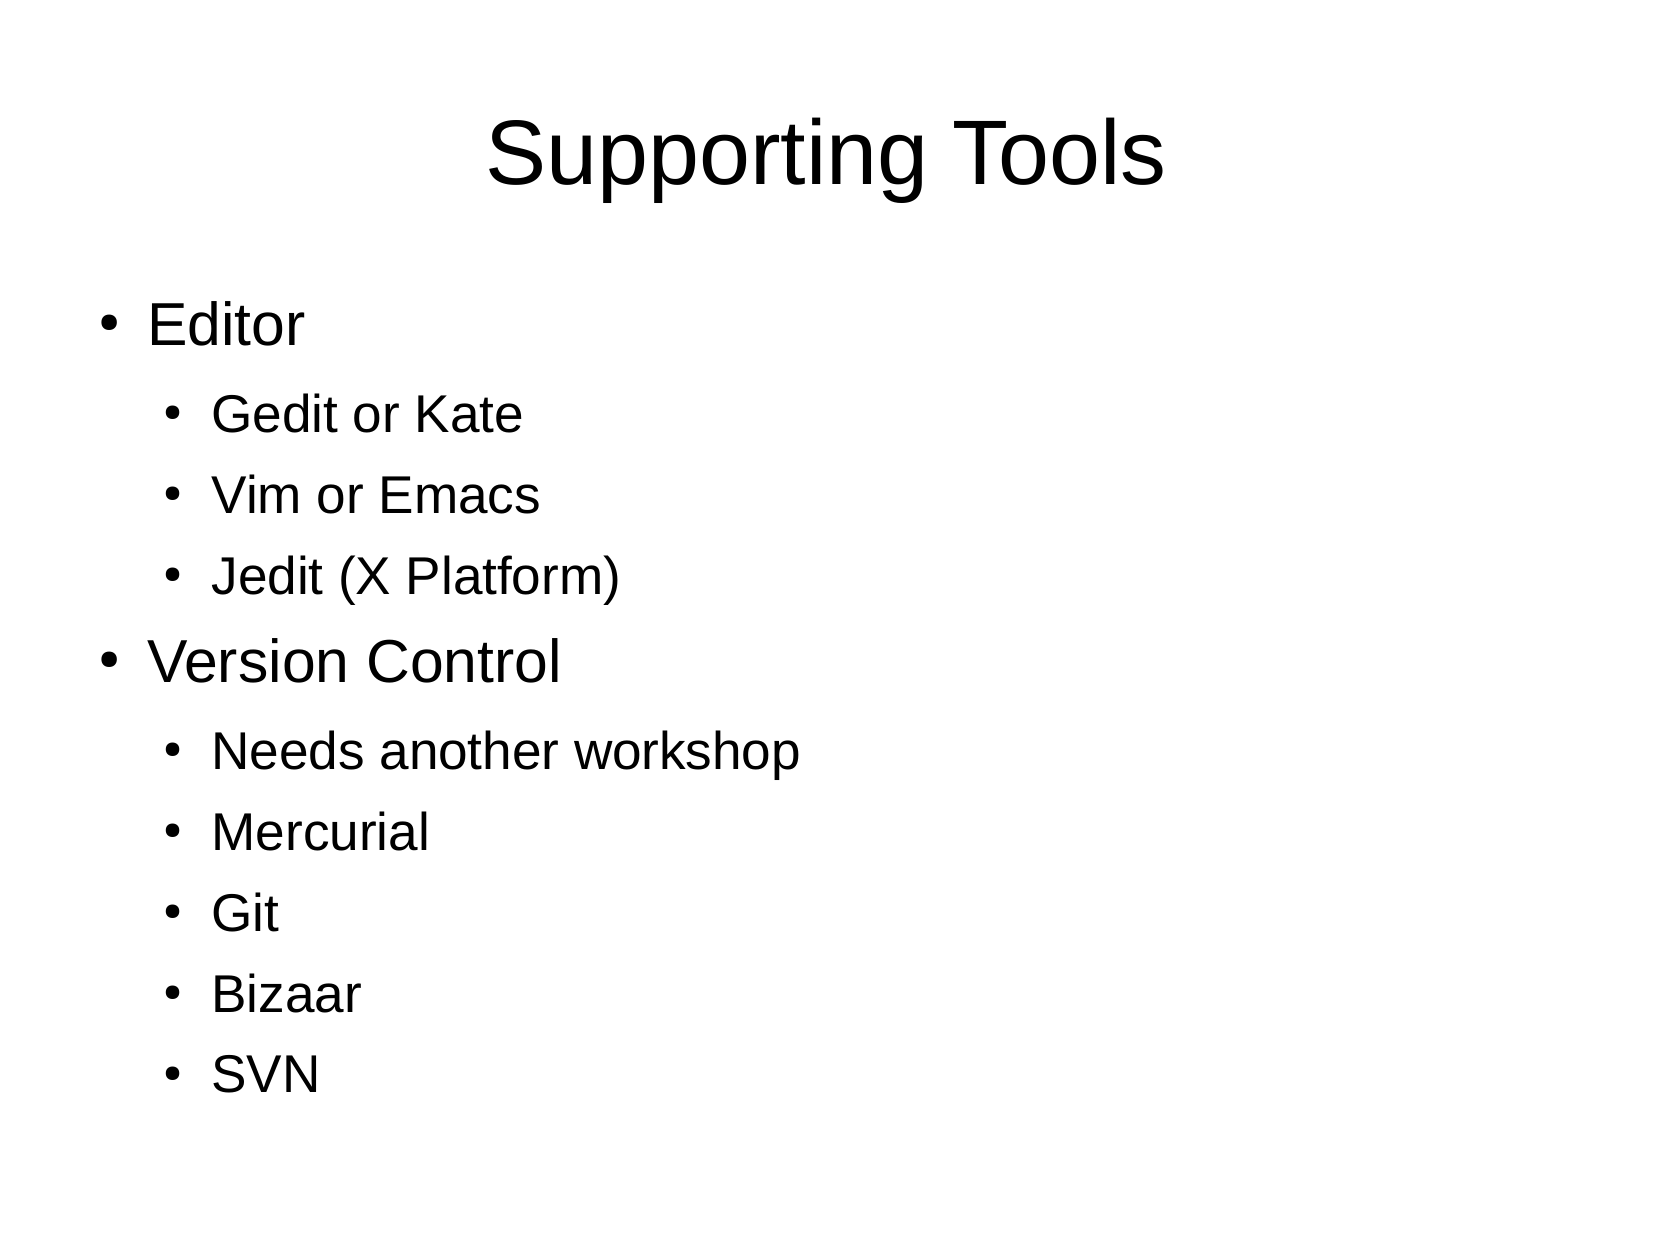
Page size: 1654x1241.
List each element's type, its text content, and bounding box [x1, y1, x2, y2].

title Supporting Tools [82, 49, 1571, 257]
list Editor Gedit or Kate Vim or Emacs Jedit (X Platform) Version Control Needs another workshop Mercurial Git Bizaar SVN [82, 290, 1571, 1109]
